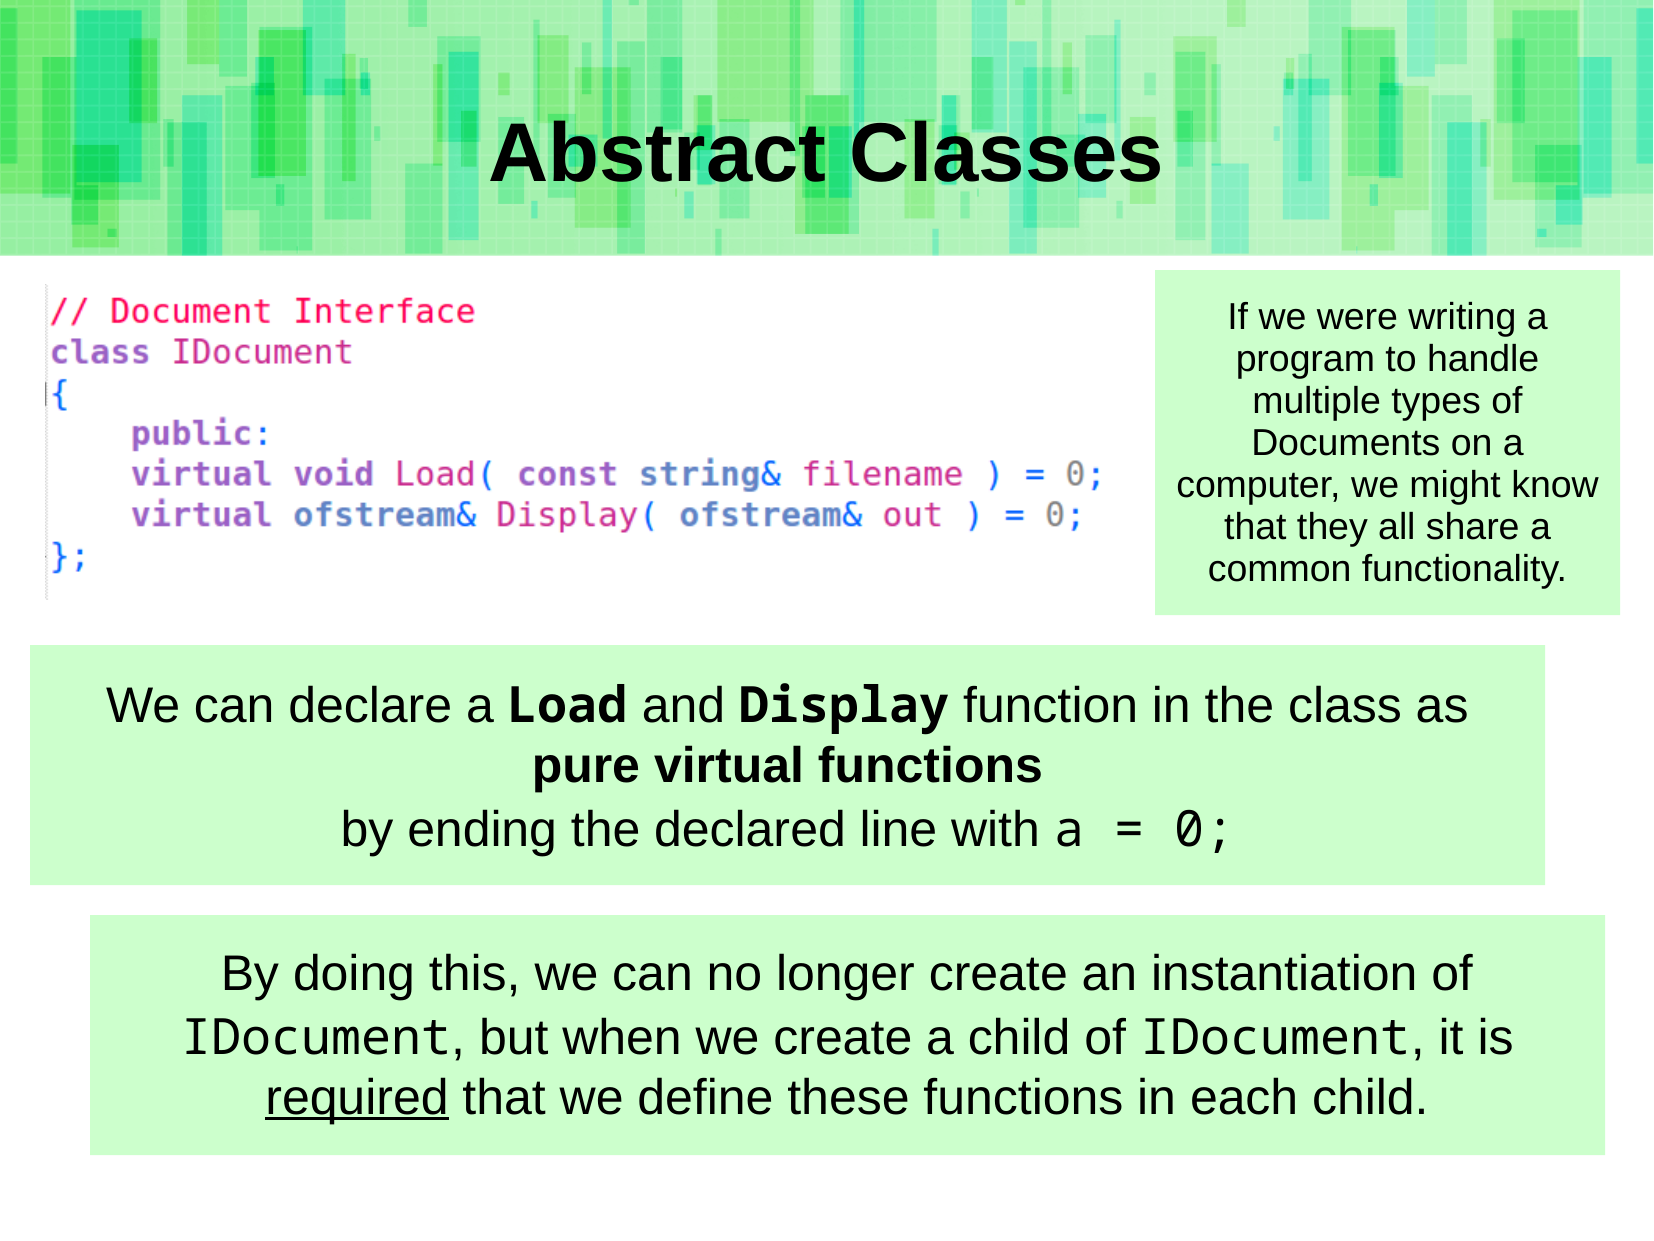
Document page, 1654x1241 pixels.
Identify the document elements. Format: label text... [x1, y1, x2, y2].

text_box By doing this, we can no longer create an instantiation of IDocument, but when we create a child of IDocument, it is required that we define these functions in each child. [90, 915, 1606, 1156]
picture [0, 0, 1654, 1241]
title Abstract Classes [82, 49, 1571, 257]
text_box If we were writing a program to handle multiple types of Documents on a computer, we might know that they all share a common functionality. [1155, 270, 1621, 616]
text_box We can declare a Load and Display function in the class as pure virtual functions by ending the declared line with a = 0; [30, 645, 1546, 886]
